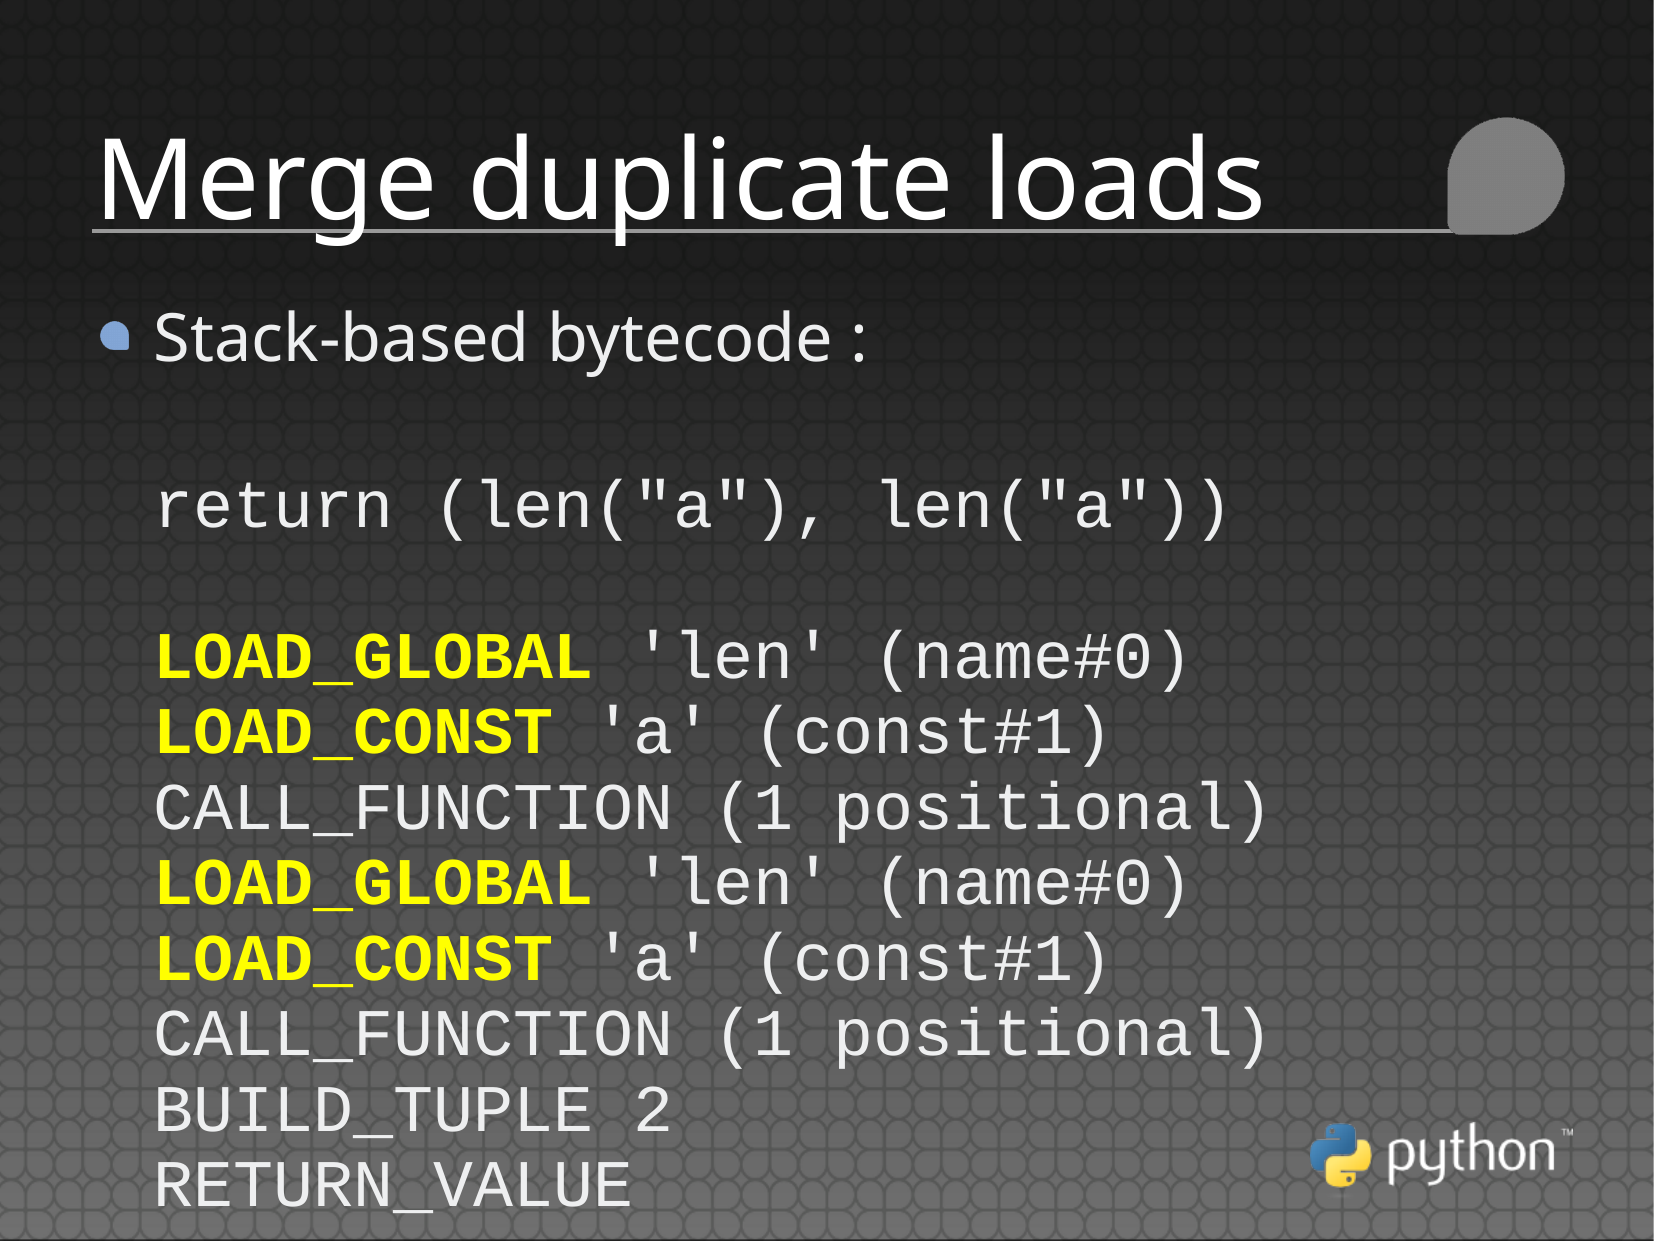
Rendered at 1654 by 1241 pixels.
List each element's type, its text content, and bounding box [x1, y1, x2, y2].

title Merge duplicate loads [94, 100, 1507, 251]
picture [0, 0, 1654, 1241]
list Stack-based bytecode : return (len("a"), len("a")) LOAD_GLOBAL 'len' (name#0) LOAD_CONST 'a' (const#1) CALL_FUNCTION (1 positional) LOAD_GLOBAL 'len' (name#0) LOAD_CONST 'a' (const#1) CALL_FUNCTION (1 positional) BUILD_TUPLE 2 RETURN_VALUE [82, 290, 1571, 1196]
